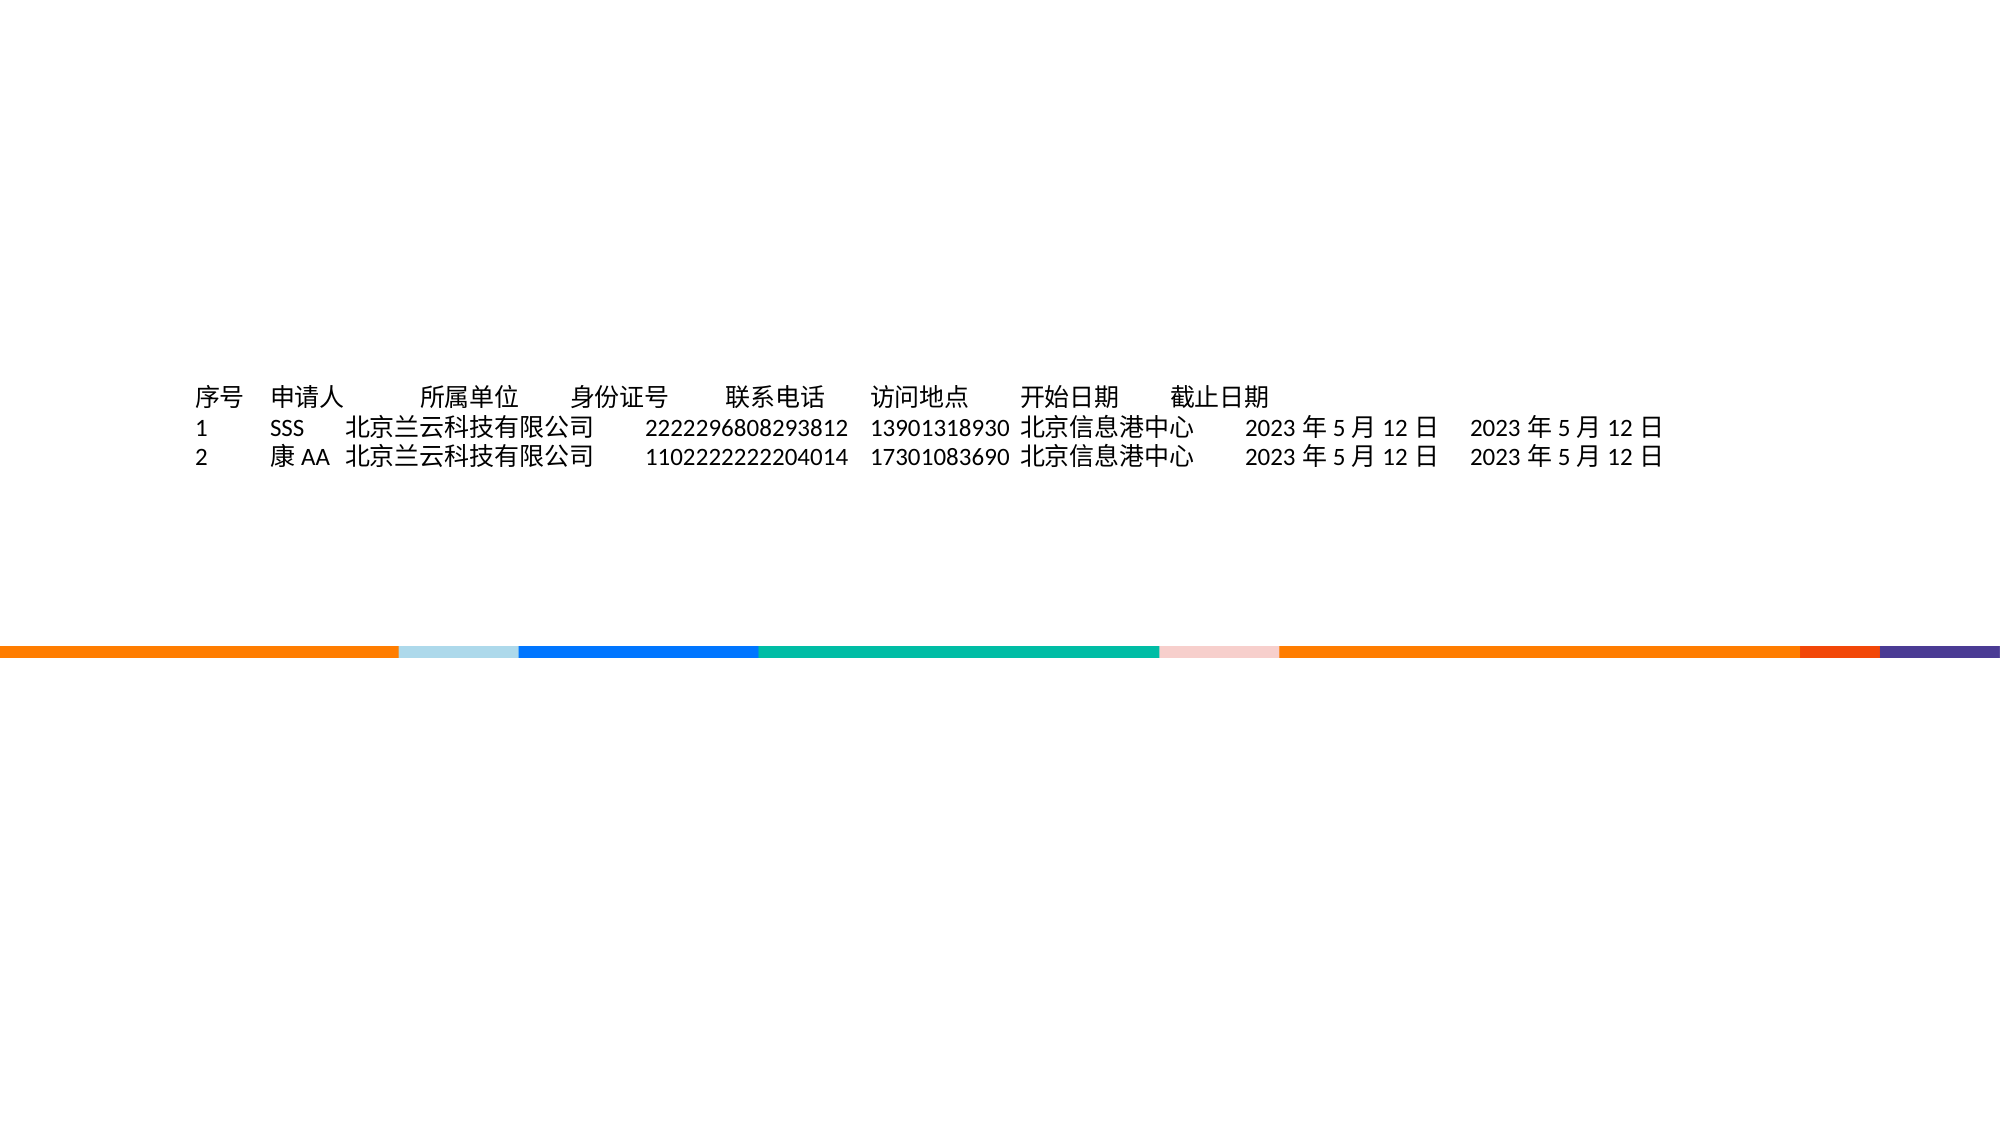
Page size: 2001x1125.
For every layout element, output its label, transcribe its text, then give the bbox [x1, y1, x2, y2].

text_box 序号 申请人 所属单位 身份证号 联系电话 访问地点 开始日期 截止日期 1 SSS 北京兰云科技有限公司 2222296808293812 13901318930 北京信息港中心 2023年5月12日 2023年5月12日 2 康AA 北京兰云科技有限公司 1102222222204014 17301083690 北京信息港中心 2023年5月12日 2023年5月12日 [180, 373, 1875, 541]
picture [0, 646, 757, 658]
picture [760, 646, 2000, 658]
